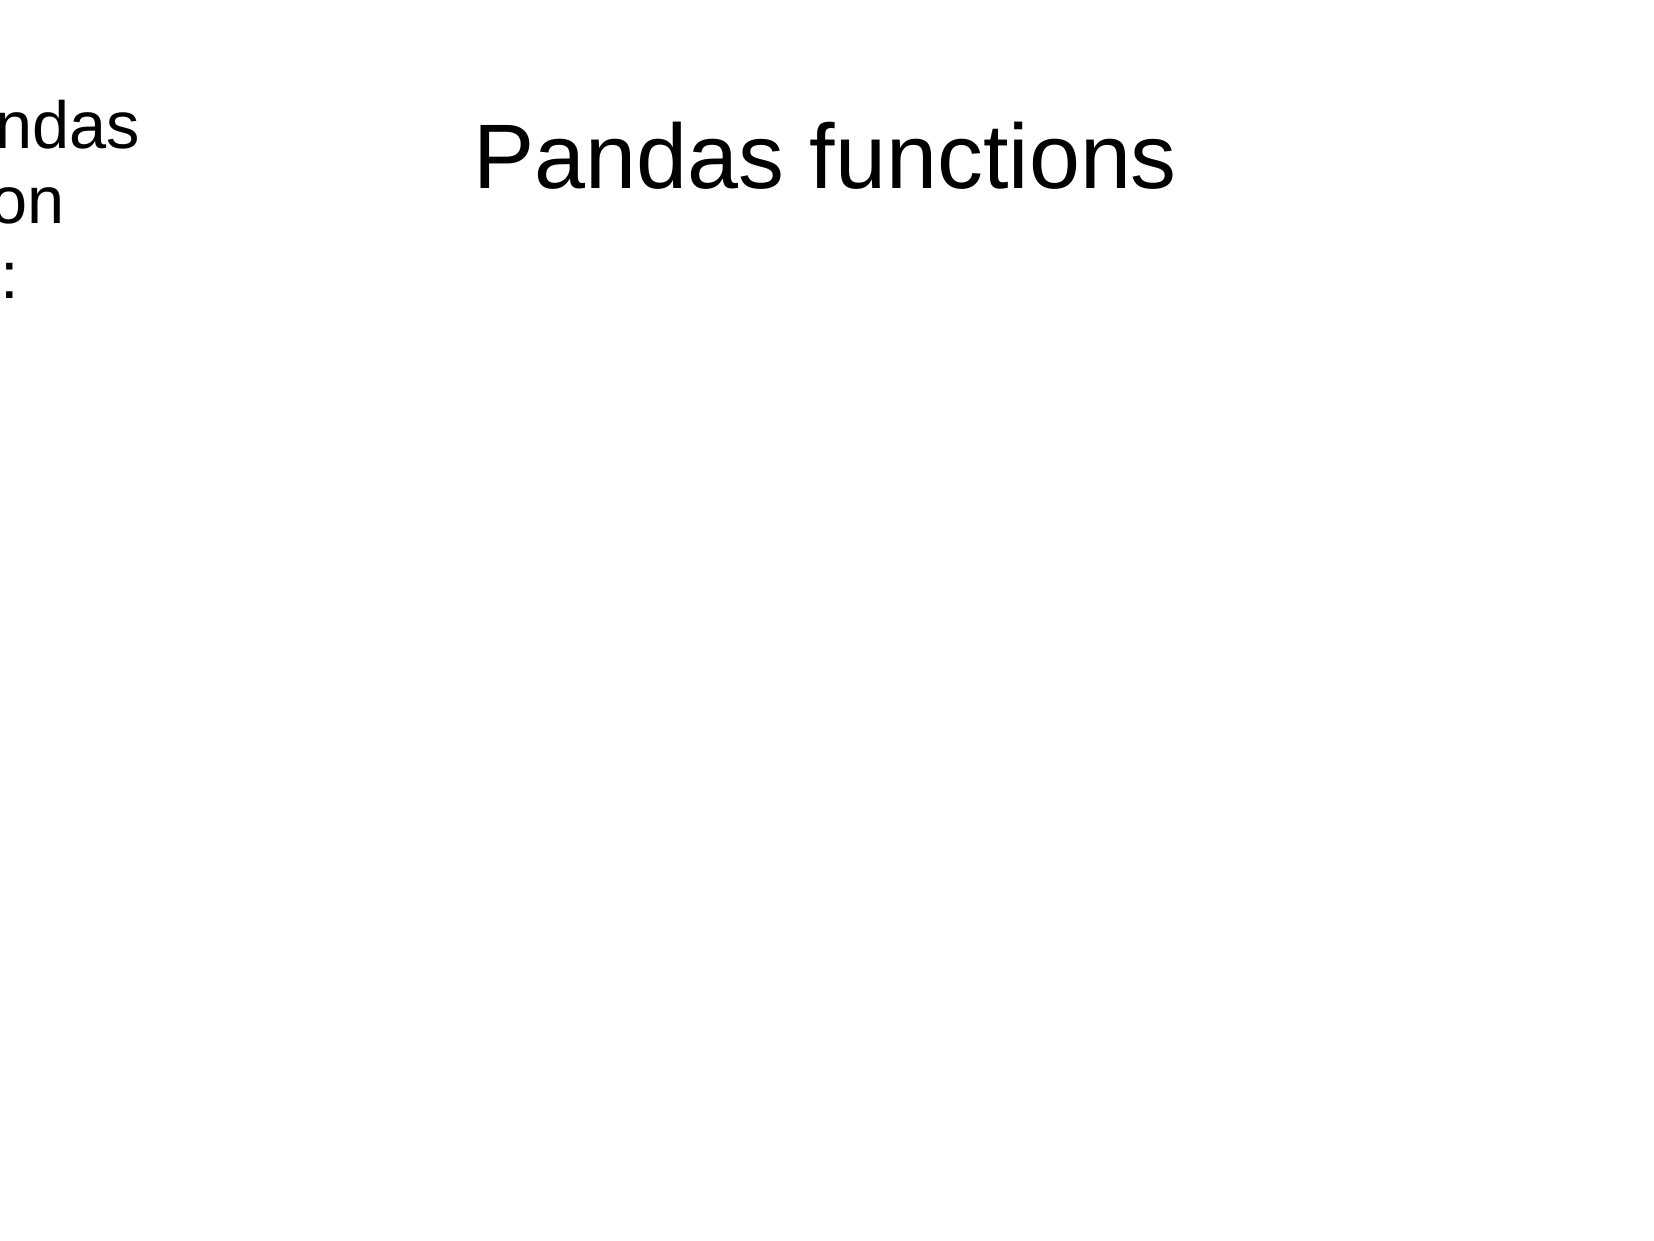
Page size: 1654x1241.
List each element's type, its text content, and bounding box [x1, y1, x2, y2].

subtitle Sudo pip3 install pandas Pip3 install ipython Dependencies : Numpy Scipy sklearn [0, 0, 532, 672]
title Pandas functions [532, 52, 1583, 260]
